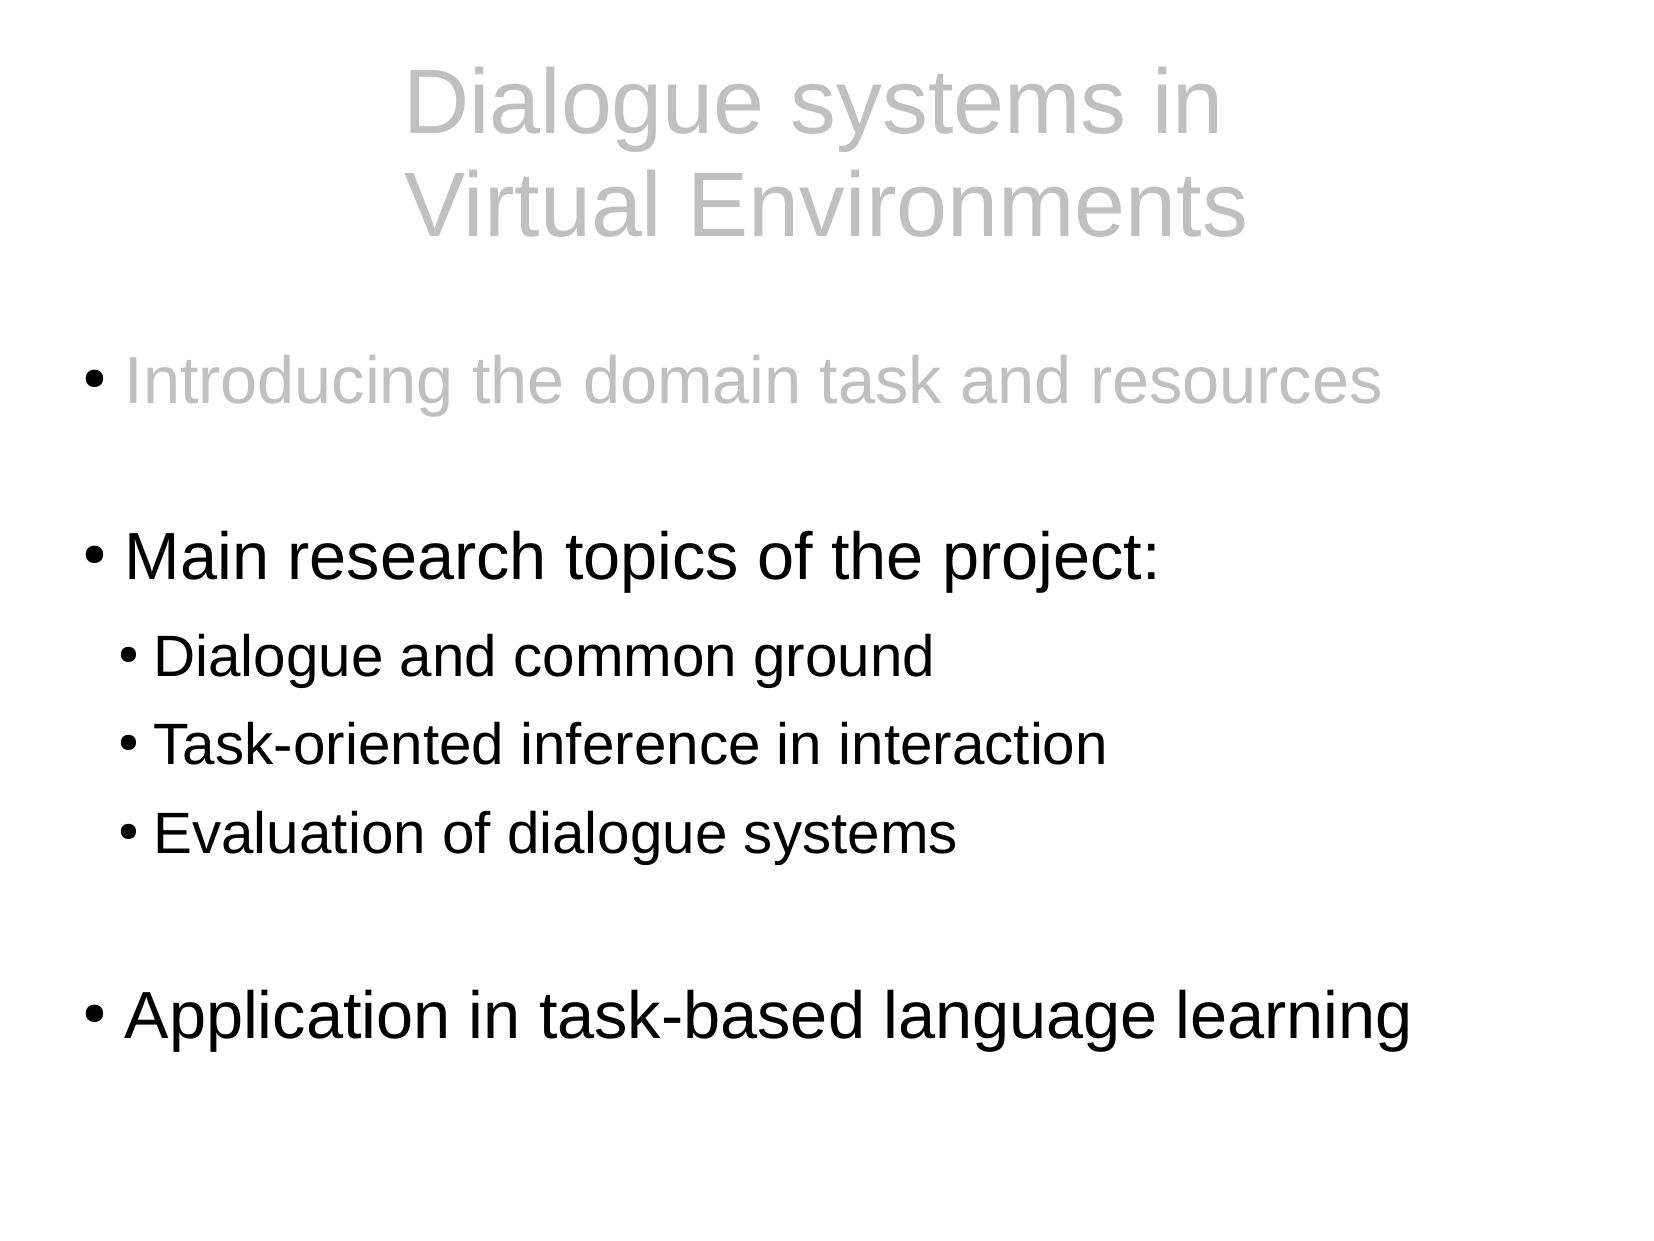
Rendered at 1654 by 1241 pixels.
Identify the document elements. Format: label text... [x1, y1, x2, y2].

title Dialogue systems in Virtual Environments [82, 39, 1571, 267]
list Introducing the domain task and resources Main research topics of the project: Dialogue and common ground Task-oriented inference in interaction Evaluation of dialogue systems Application in task-based language learning [82, 343, 1571, 1162]
